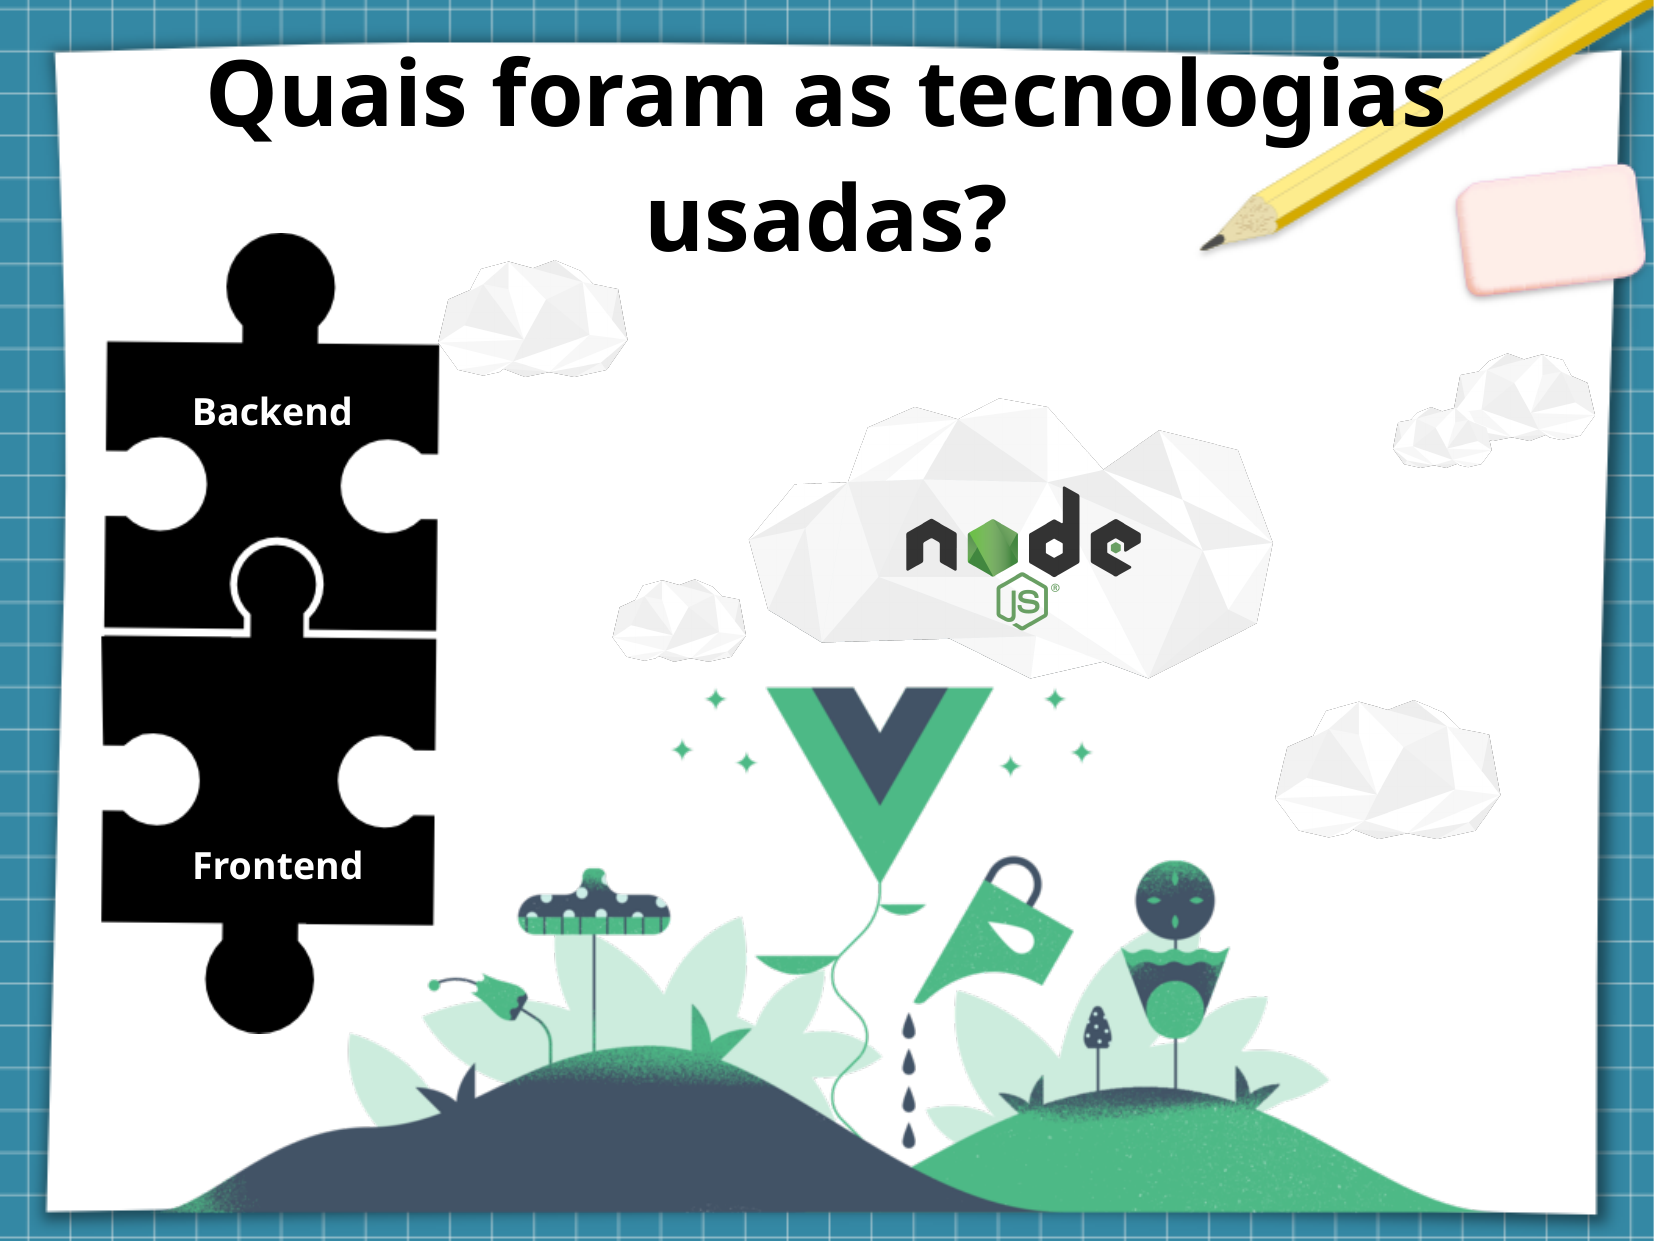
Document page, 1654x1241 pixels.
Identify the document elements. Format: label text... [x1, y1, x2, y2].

picture [0, 0, 1654, 1241]
title Quais foram as tecnologias usadas? [82, 49, 1571, 257]
text_box Frontend [177, 832, 369, 889]
text_box Backend [177, 377, 353, 435]
